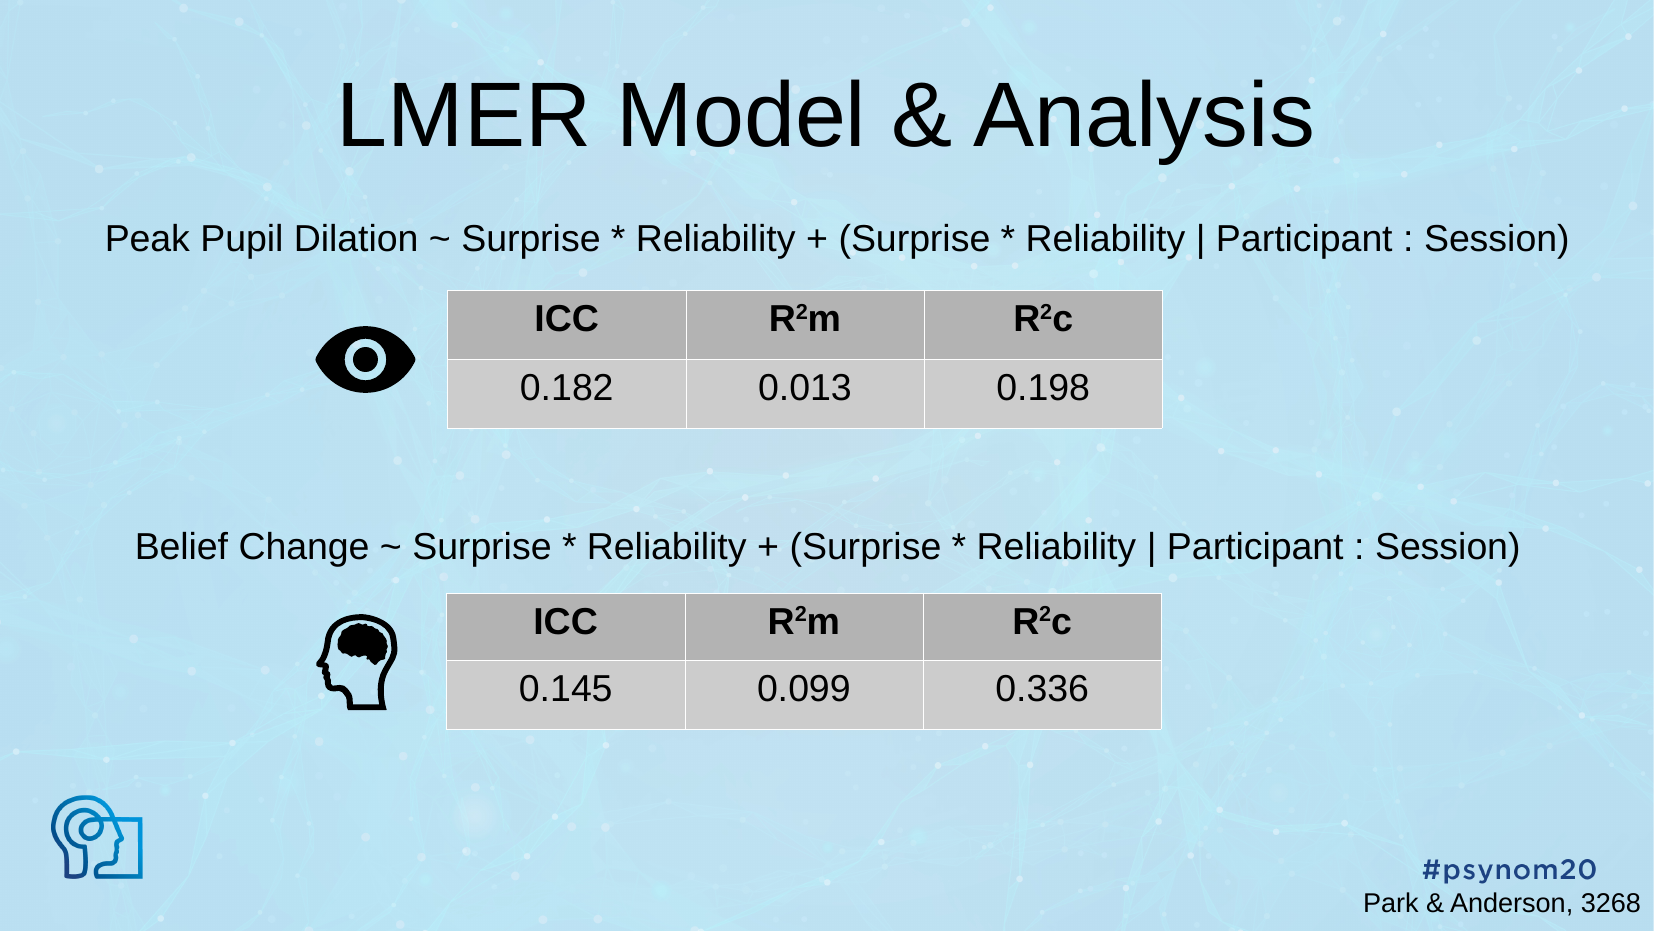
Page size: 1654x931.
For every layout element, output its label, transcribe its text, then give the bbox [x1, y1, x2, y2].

table_cell 0.145 [447, 661, 685, 729]
title LMER Model & Analysis [82, 37, 1571, 193]
table_header R2c [925, 291, 1162, 359]
table_cell 0.013 [687, 360, 924, 428]
table_cell 0.099 [686, 661, 923, 729]
table_header R2m [687, 291, 924, 359]
table_cell 0.198 [925, 360, 1162, 428]
text_box Peak Pupil Dilation ~ Surprise * Reliability + (Surprise * Reliability | Participant : Session) [90, 210, 1592, 267]
table_cell 0.336 [924, 661, 1161, 729]
table_header R2m [686, 594, 923, 660]
picture [0, 0, 1654, 931]
text_box Belief Change ~ Surprise * Reliability + (Surprise * Reliability | Participant : Session) [120, 517, 1547, 575]
table_header ICC [447, 594, 685, 660]
table_cell 0.182 [448, 360, 686, 428]
table_header ICC [448, 291, 686, 359]
text_box Park & Anderson, 3268 [1348, 880, 1654, 931]
table_header R2c [924, 594, 1161, 660]
